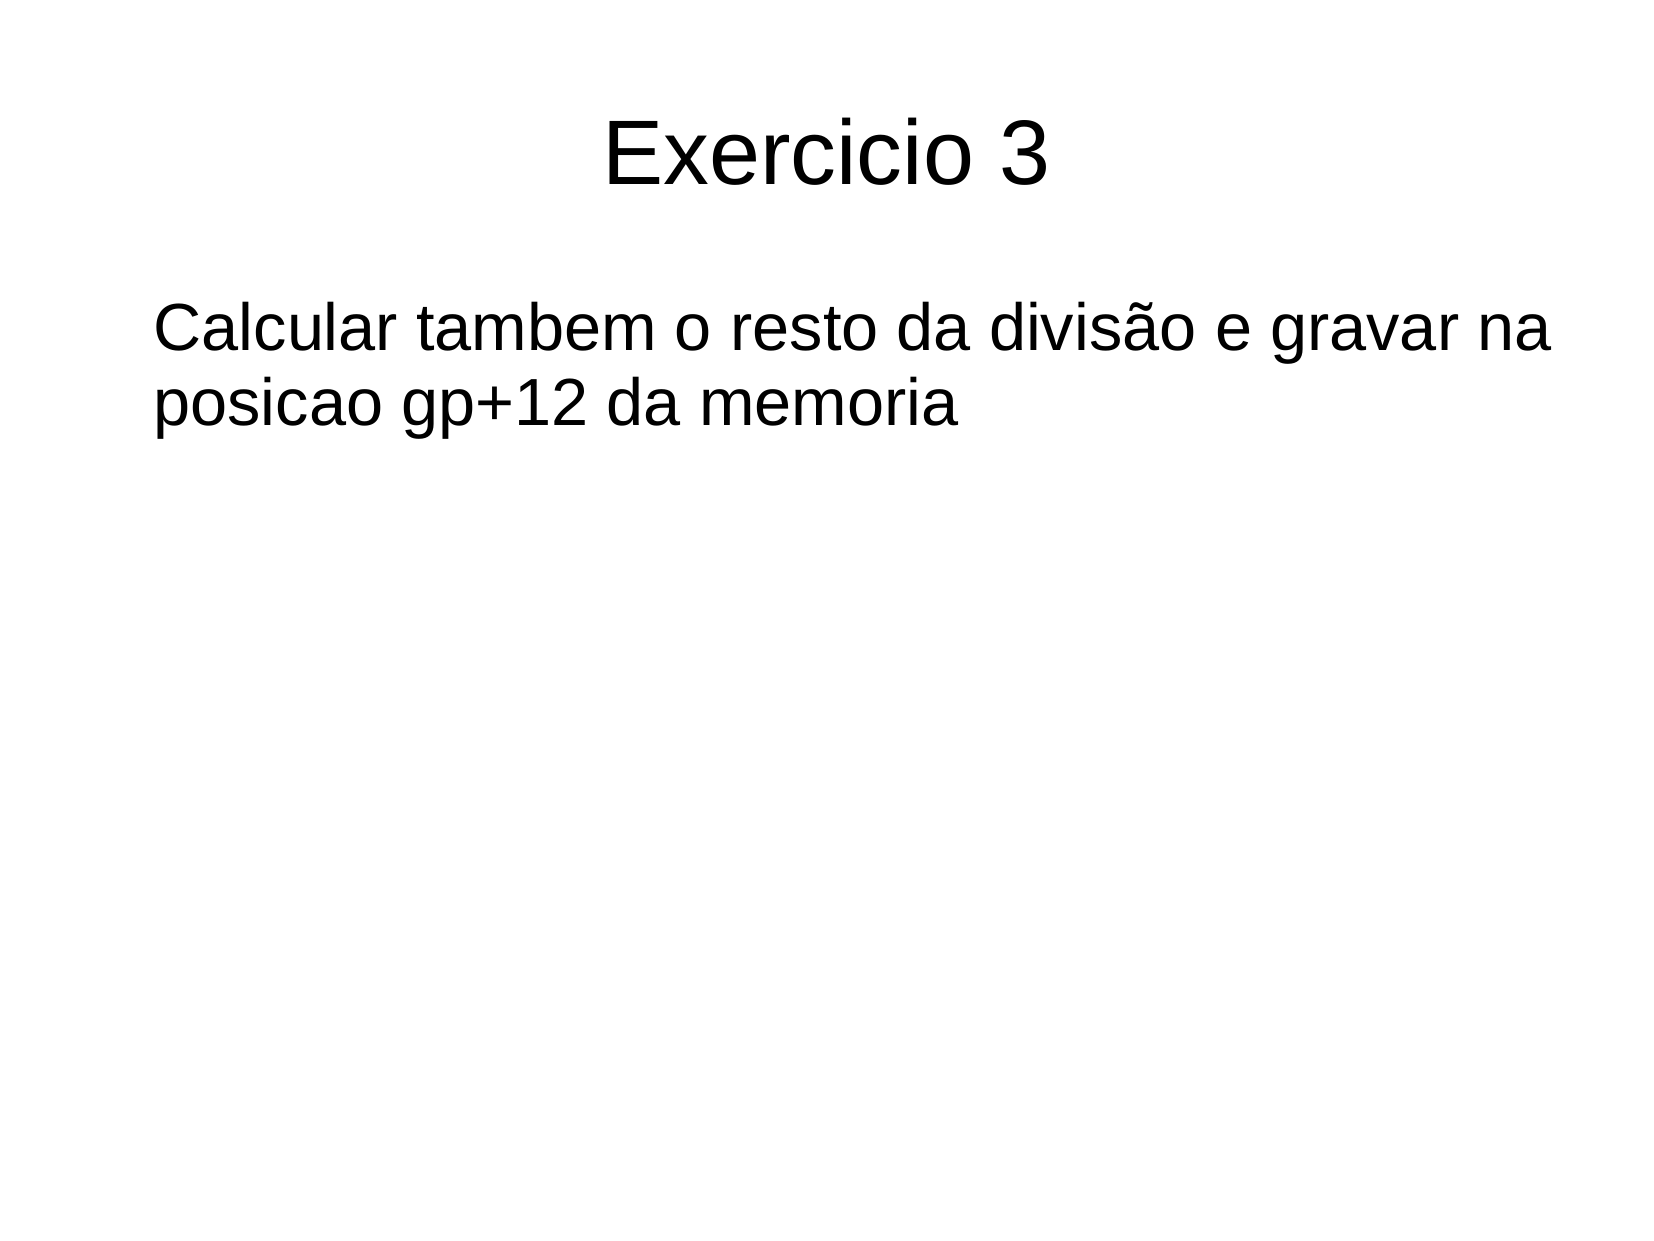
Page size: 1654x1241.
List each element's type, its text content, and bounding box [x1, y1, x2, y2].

title Exercicio 3 [82, 49, 1571, 257]
list Calcular tambem o resto da divisão e gravar na posicao gp+12 da memoria [82, 290, 1571, 1109]
